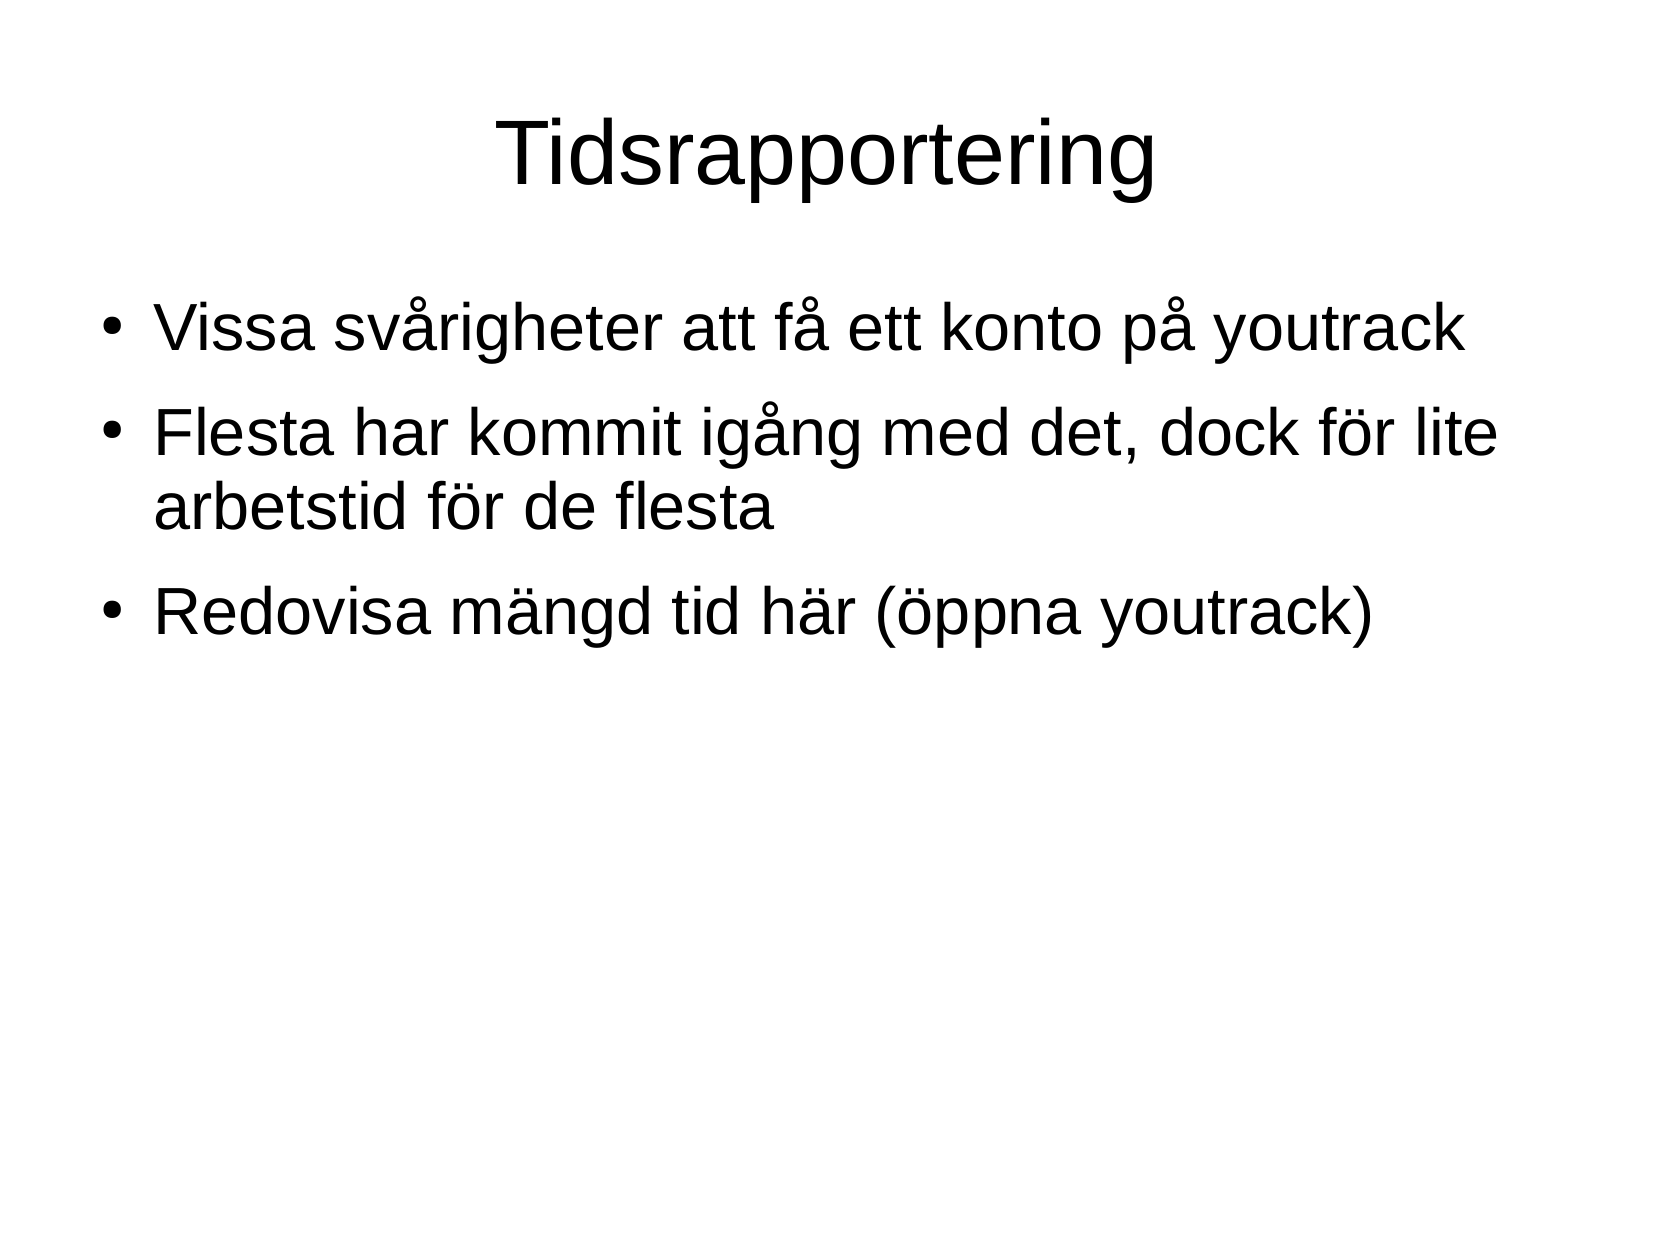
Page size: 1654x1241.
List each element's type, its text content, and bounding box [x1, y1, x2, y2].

list Vissa svårigheter att få ett konto på youtrack Flesta har kommit igång med det, dock för lite arbetstid för de flesta Redovisa mängd tid här (öppna youtrack) [82, 290, 1571, 1109]
title Tidsrapportering [82, 49, 1571, 257]
